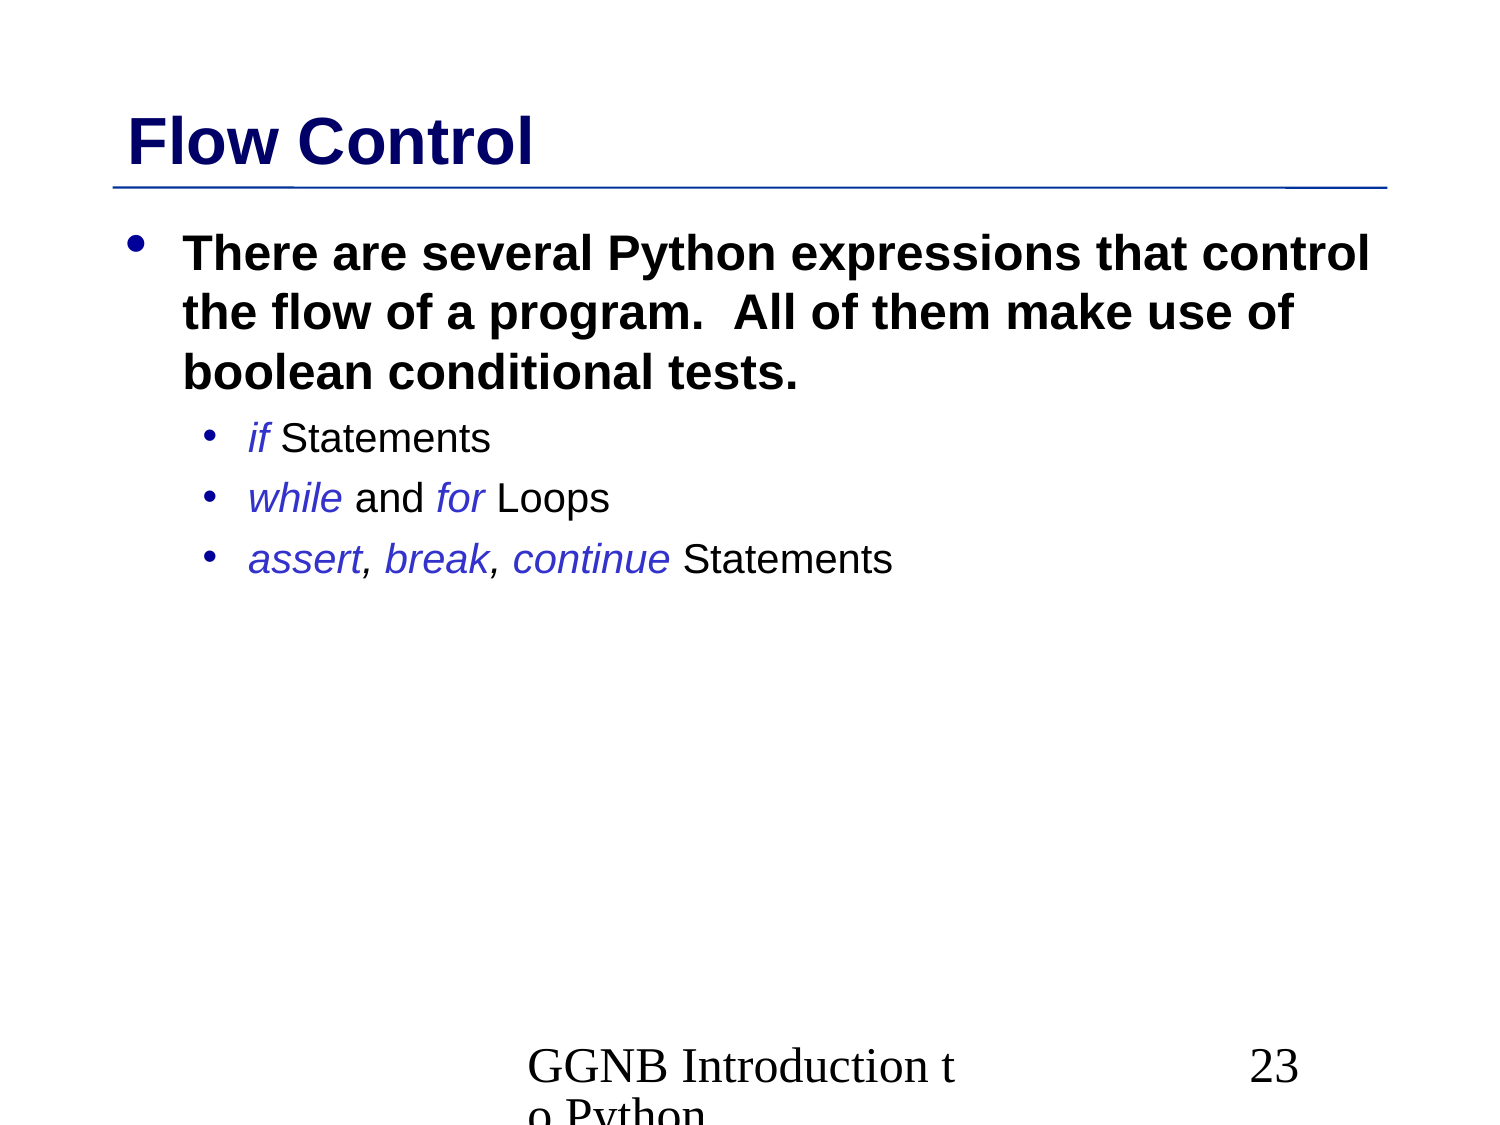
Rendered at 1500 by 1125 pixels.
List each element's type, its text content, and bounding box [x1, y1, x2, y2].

title Flow Control [112, 89, 1388, 185]
list There are several Python expressions that control the flow of a program. All of them make use of boolean conditional tests. if Statements while and for Loops assert, break, continue Statements [112, 212, 1388, 963]
